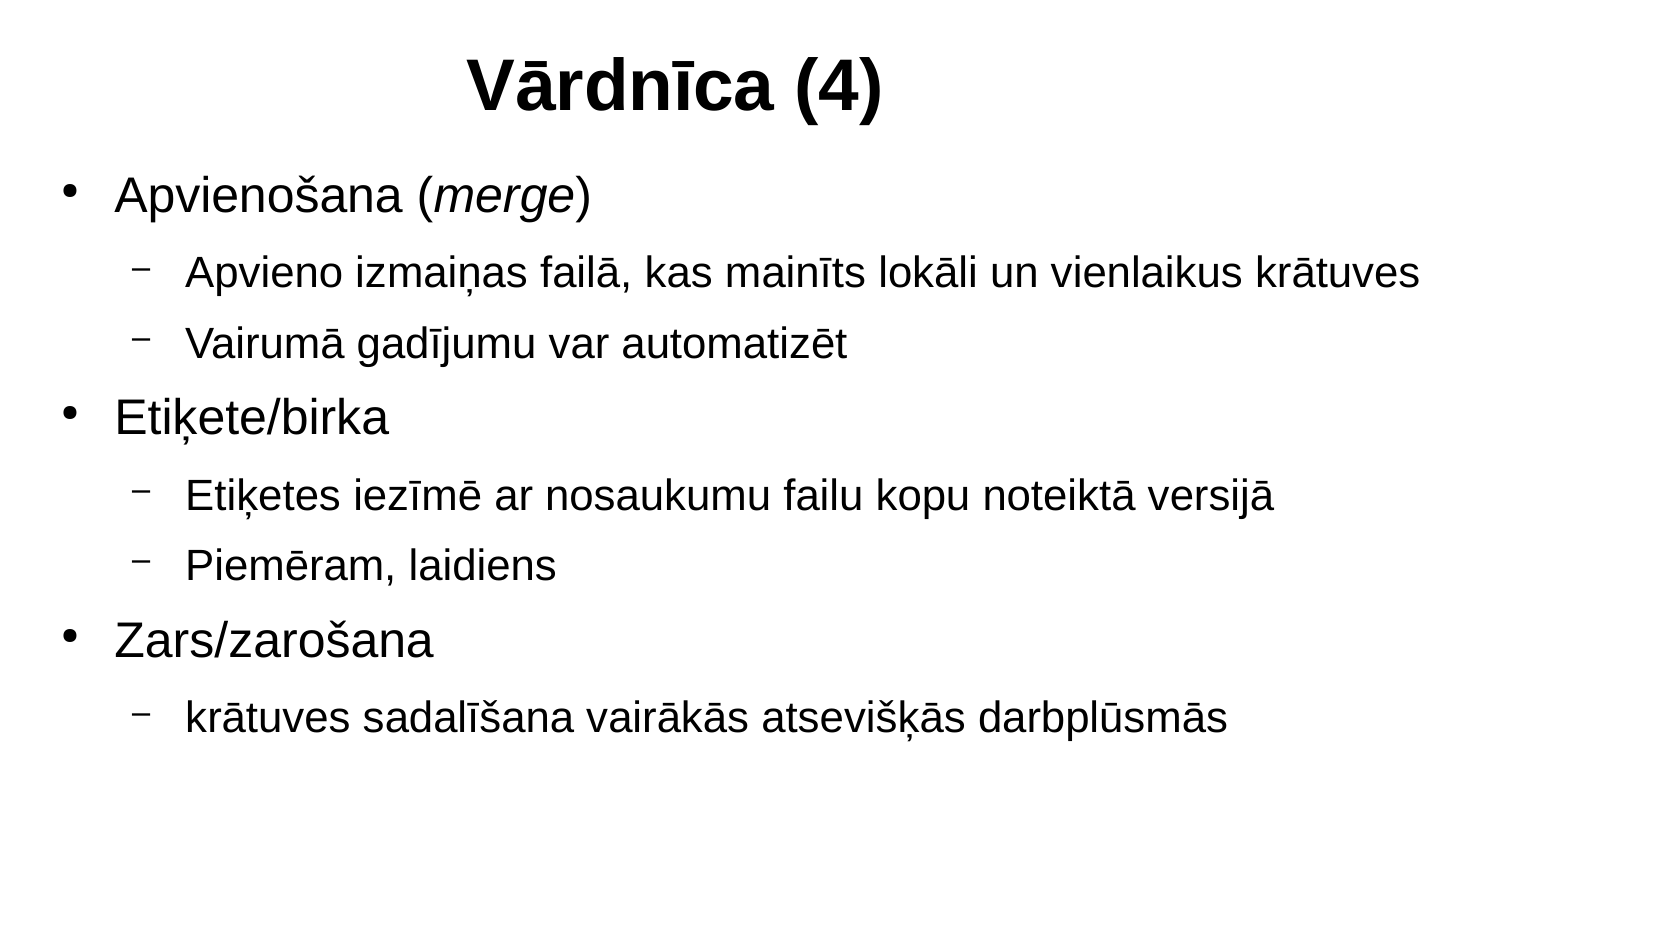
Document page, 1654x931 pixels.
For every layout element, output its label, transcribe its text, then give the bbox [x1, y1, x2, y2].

list Apvienošana (merge) Apvieno izmaiņas failā, kas mainīts lokāli un vienlaikus krātuves Vairumā gadījumu var automatizēt Etiķete/birka Etiķetes iezīmē ar nosaukumu failu kopu noteiktā versijā Piemēram, laidiens Zars/zarošana krātuves sadalīšana vairākās atsevišķās darbplūsmās [25, 156, 1628, 912]
title Vārdnīca (4) [25, 5, 1325, 157]
